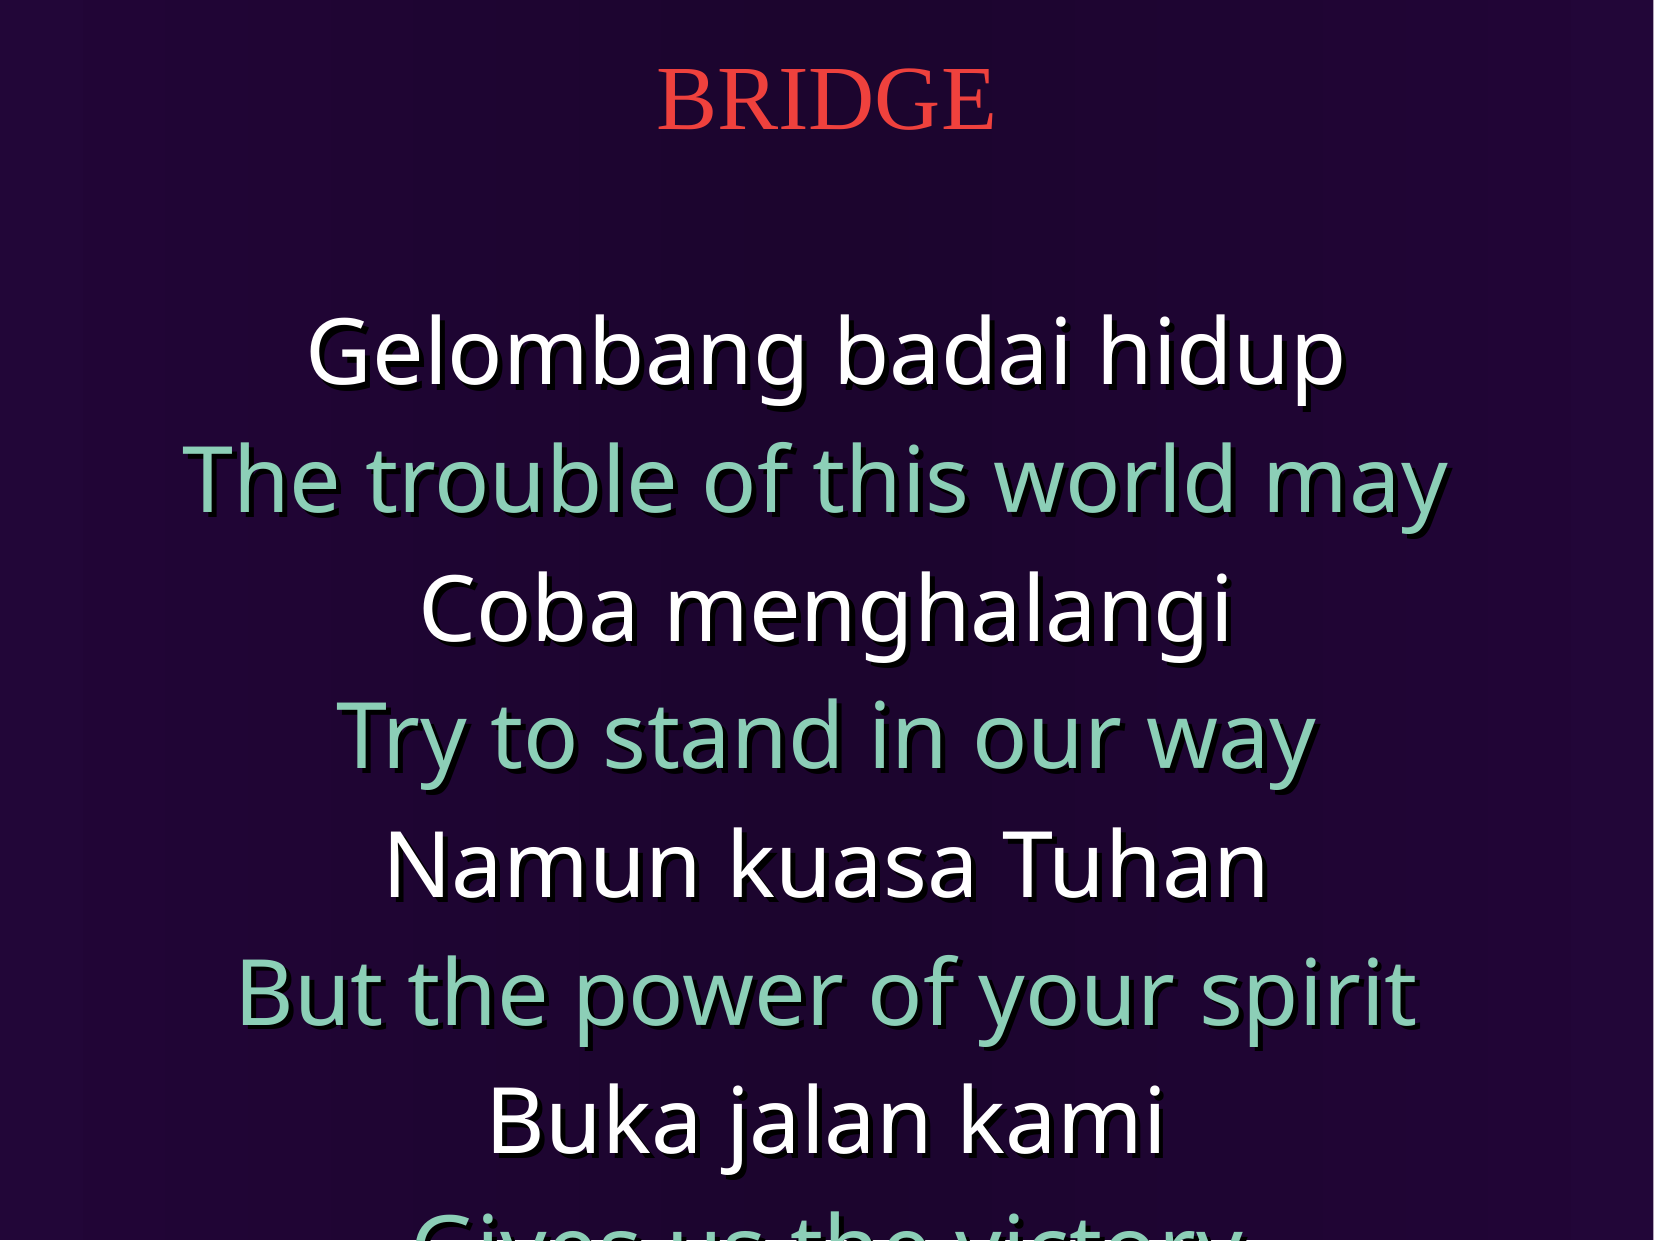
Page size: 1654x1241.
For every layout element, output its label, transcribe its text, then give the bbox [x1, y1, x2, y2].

text_box bridge [0, 40, 1654, 277]
text_box The trouble of this world may Try to stand in our way But the power of your spirit Gives us the victory [0, 279, 1654, 1232]
